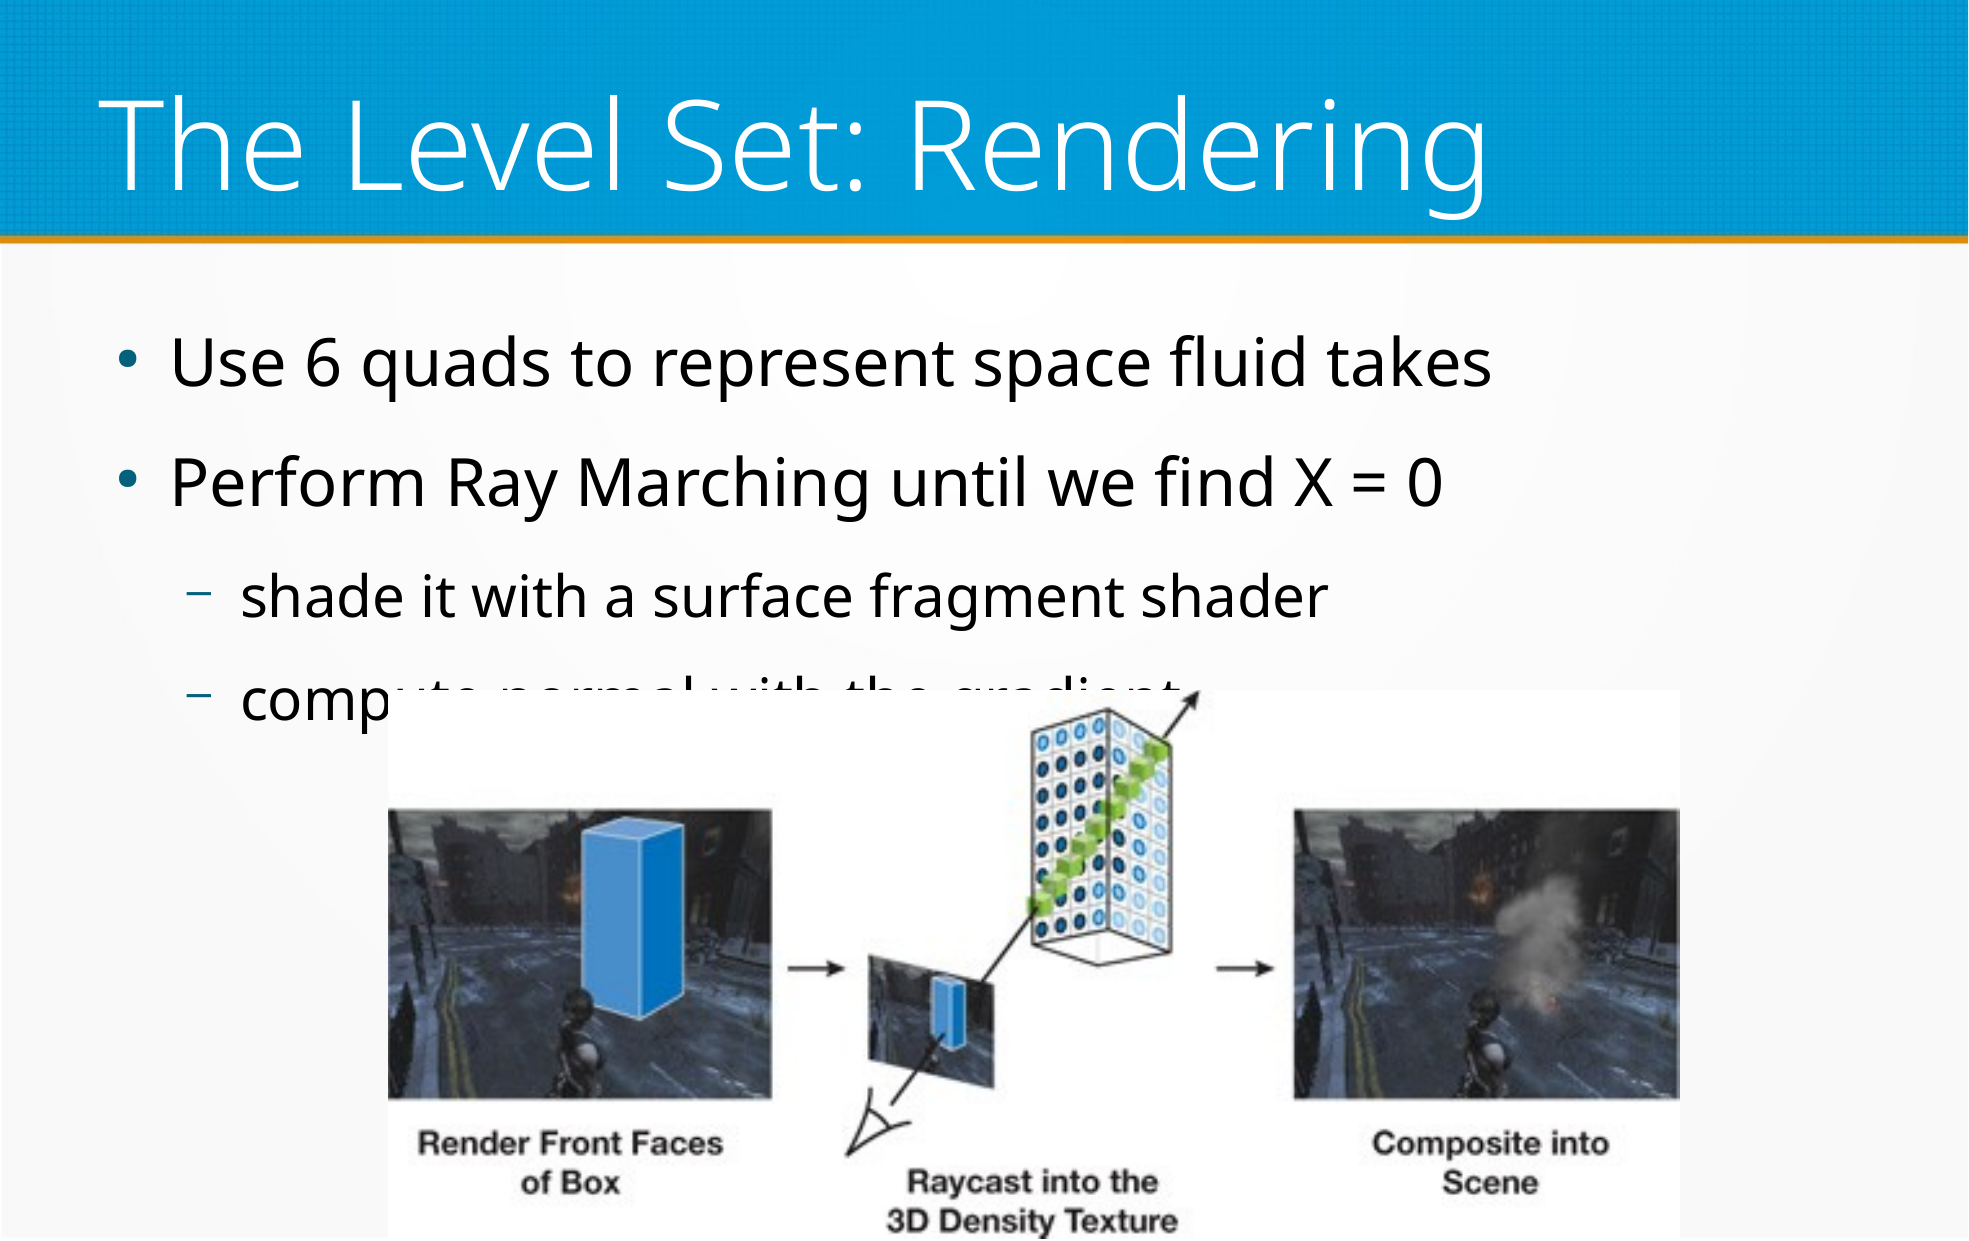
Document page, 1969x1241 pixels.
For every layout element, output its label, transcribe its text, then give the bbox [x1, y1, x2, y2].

title The Level Set: Rendering [98, 19, 1870, 228]
list Use 6 quads to represent space fluid takes Perform Ray Marching until we find X = 0 shade it with a surface fragment shader compute normal with the gradient [98, 315, 1860, 1081]
picture [0, 233, 1969, 1241]
